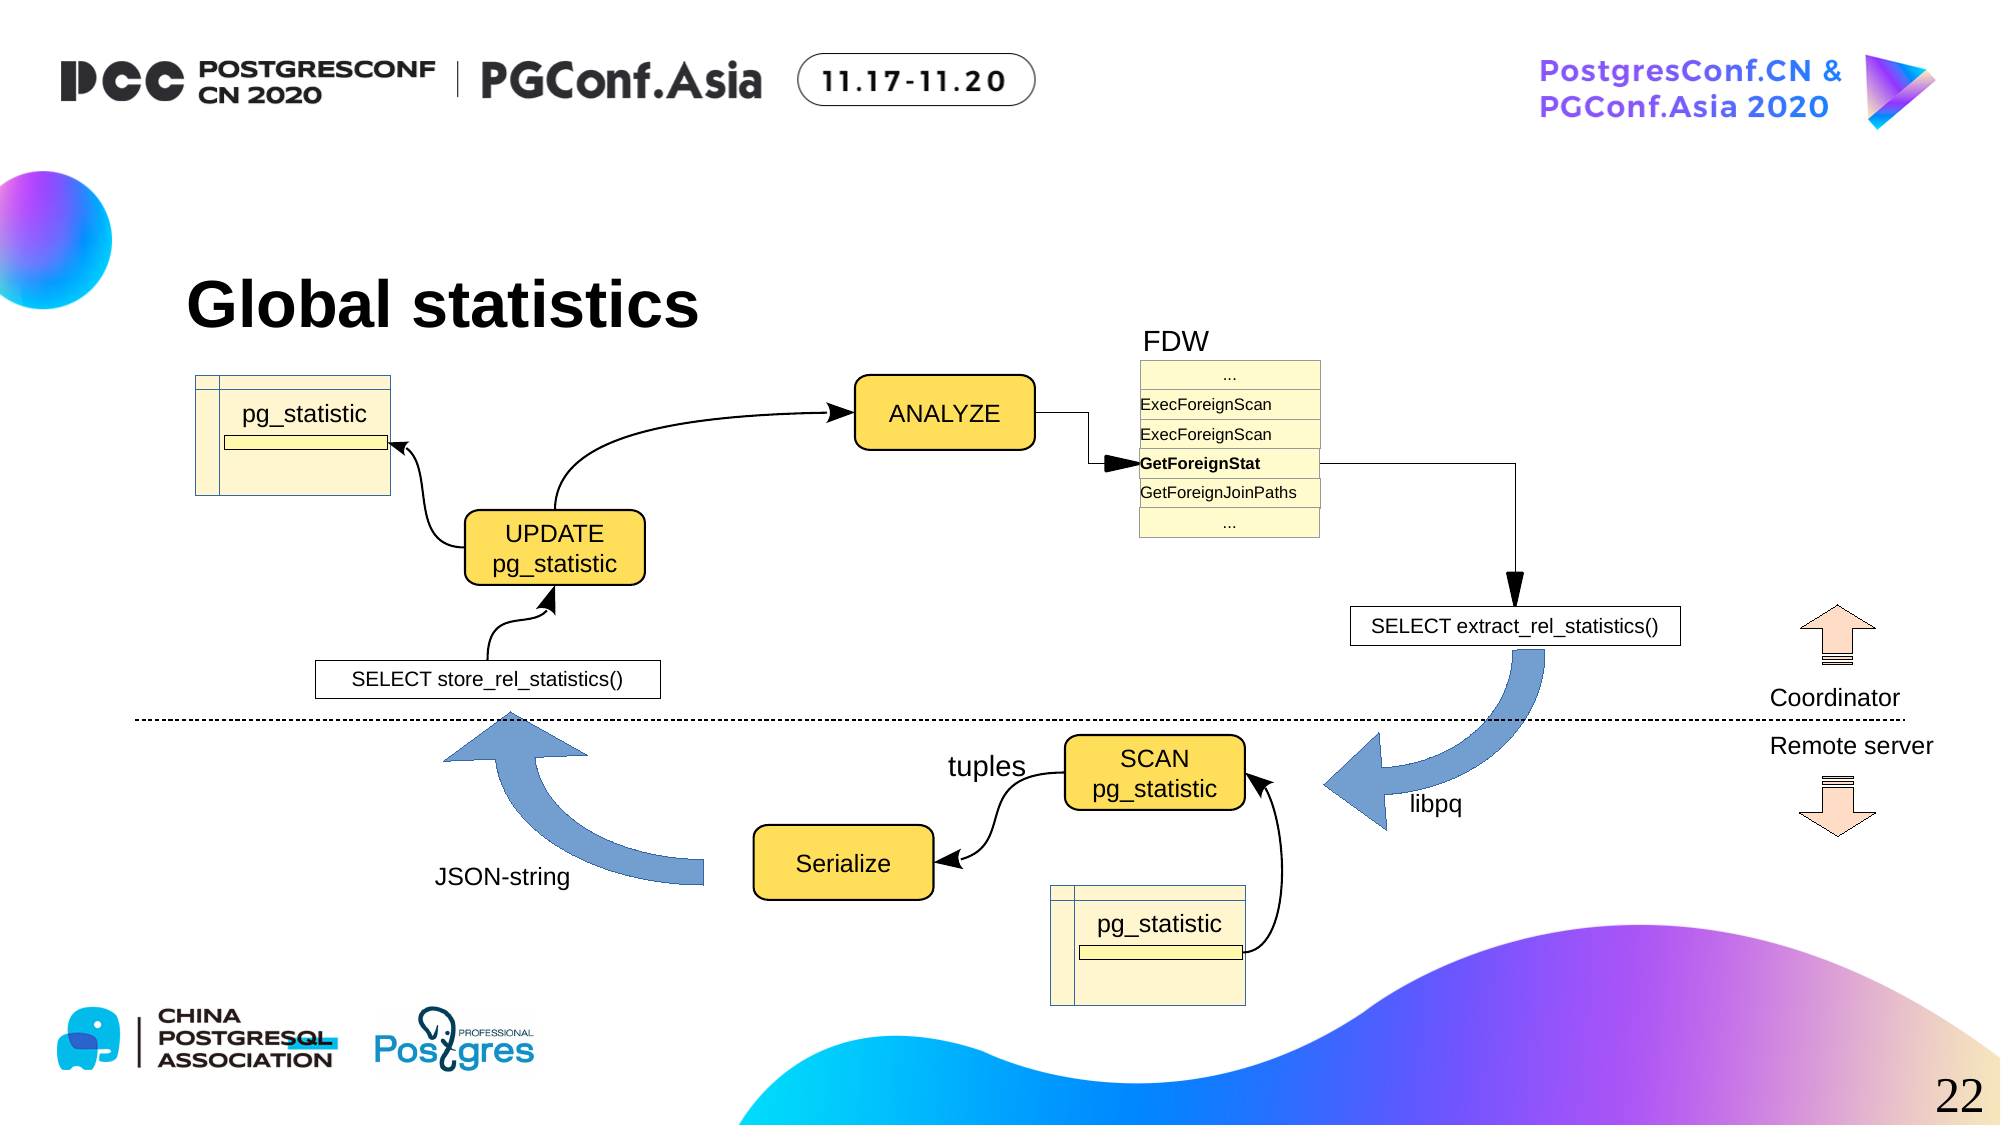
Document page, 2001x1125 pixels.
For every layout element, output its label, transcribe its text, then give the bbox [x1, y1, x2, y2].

text_box ... [1140, 360, 1321, 389]
text_box ... [1139, 507, 1320, 538]
text_box [224, 435, 388, 450]
text_box pg_statistic [195, 375, 390, 495]
text_box [1800, 604, 1876, 654]
text_box GetForeignStat [1139, 448, 1320, 479]
text_box SELECT store_rel_statistics() [315, 660, 661, 699]
text_box SELECT extract_rel_statistics() [1350, 606, 1681, 646]
text_box Serialize [753, 824, 934, 900]
text_box [1079, 945, 1243, 960]
text_box ExecForeignScan [1140, 419, 1321, 449]
text_box tuples [933, 742, 1114, 791]
text_box [1822, 656, 1853, 660]
text_box FDW [1128, 317, 1309, 366]
text_box [1323, 649, 1545, 831]
text_box JSON-string [420, 855, 601, 898]
text_box libpq [1395, 782, 1576, 826]
text_box [443, 711, 704, 886]
text_box Global statistics [171, 237, 1850, 349]
text_box <номер> [1883, 1054, 2000, 1125]
text_box ExecForeignScan [1140, 389, 1321, 419]
text_box GetForeignJoinPaths [1140, 478, 1321, 509]
text_box pg_statistic [1050, 885, 1245, 1005]
text_box [1822, 781, 1854, 785]
text_box Coordinator [1755, 676, 1951, 720]
text_box UPDATE pg_statistic [465, 510, 645, 585]
text_box Remote server [1755, 724, 1951, 795]
text_box SCAN pg_statistic [1065, 735, 1245, 810]
text_box [1799, 787, 1876, 837]
picture [0, 0, 2001, 1125]
text_box ANALYZE [855, 374, 1035, 450]
